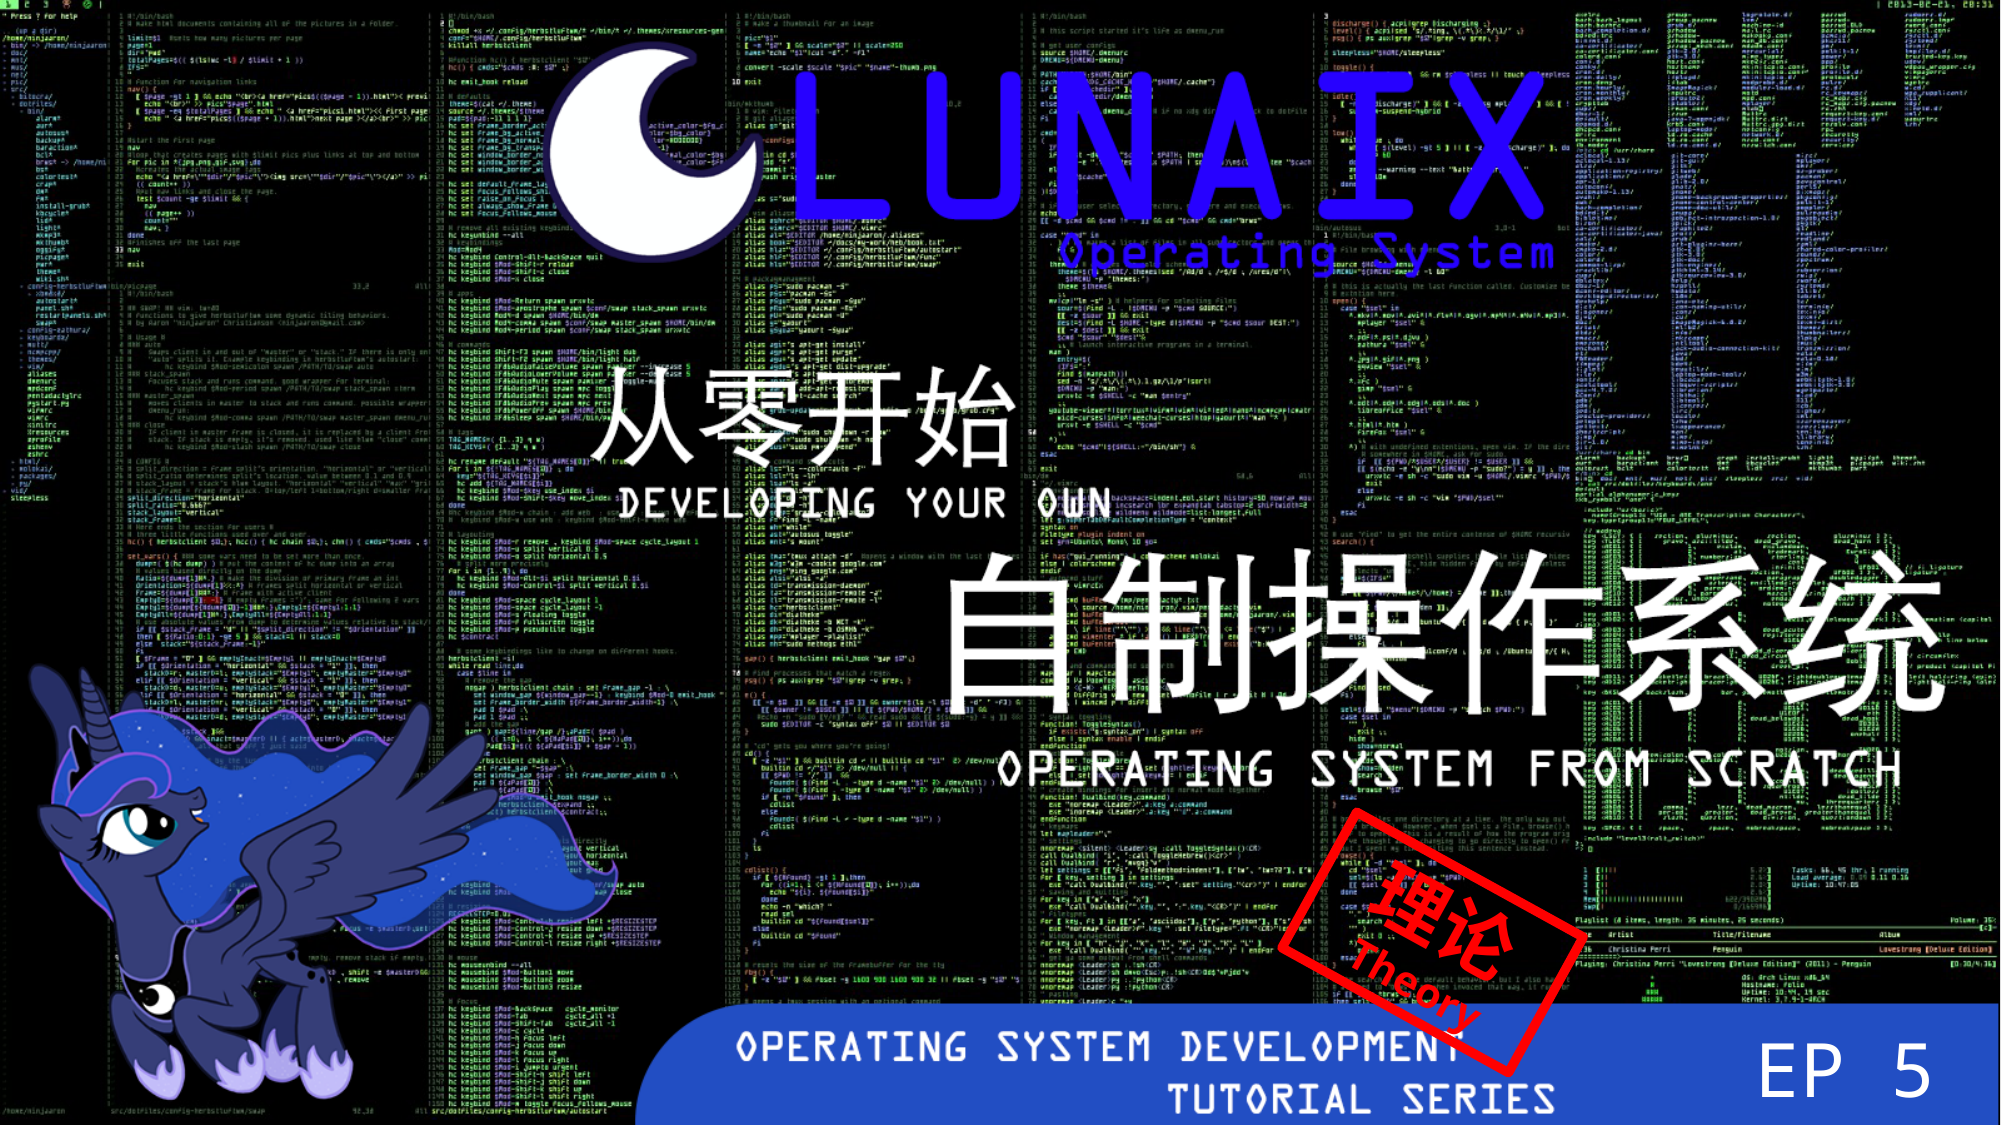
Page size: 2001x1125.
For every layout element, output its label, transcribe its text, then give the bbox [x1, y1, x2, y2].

text_box EP 5 [1740, 1015, 1989, 1121]
text_box 理论 Theory [1281, 812, 1584, 1073]
picture [0, 0, 2001, 1125]
